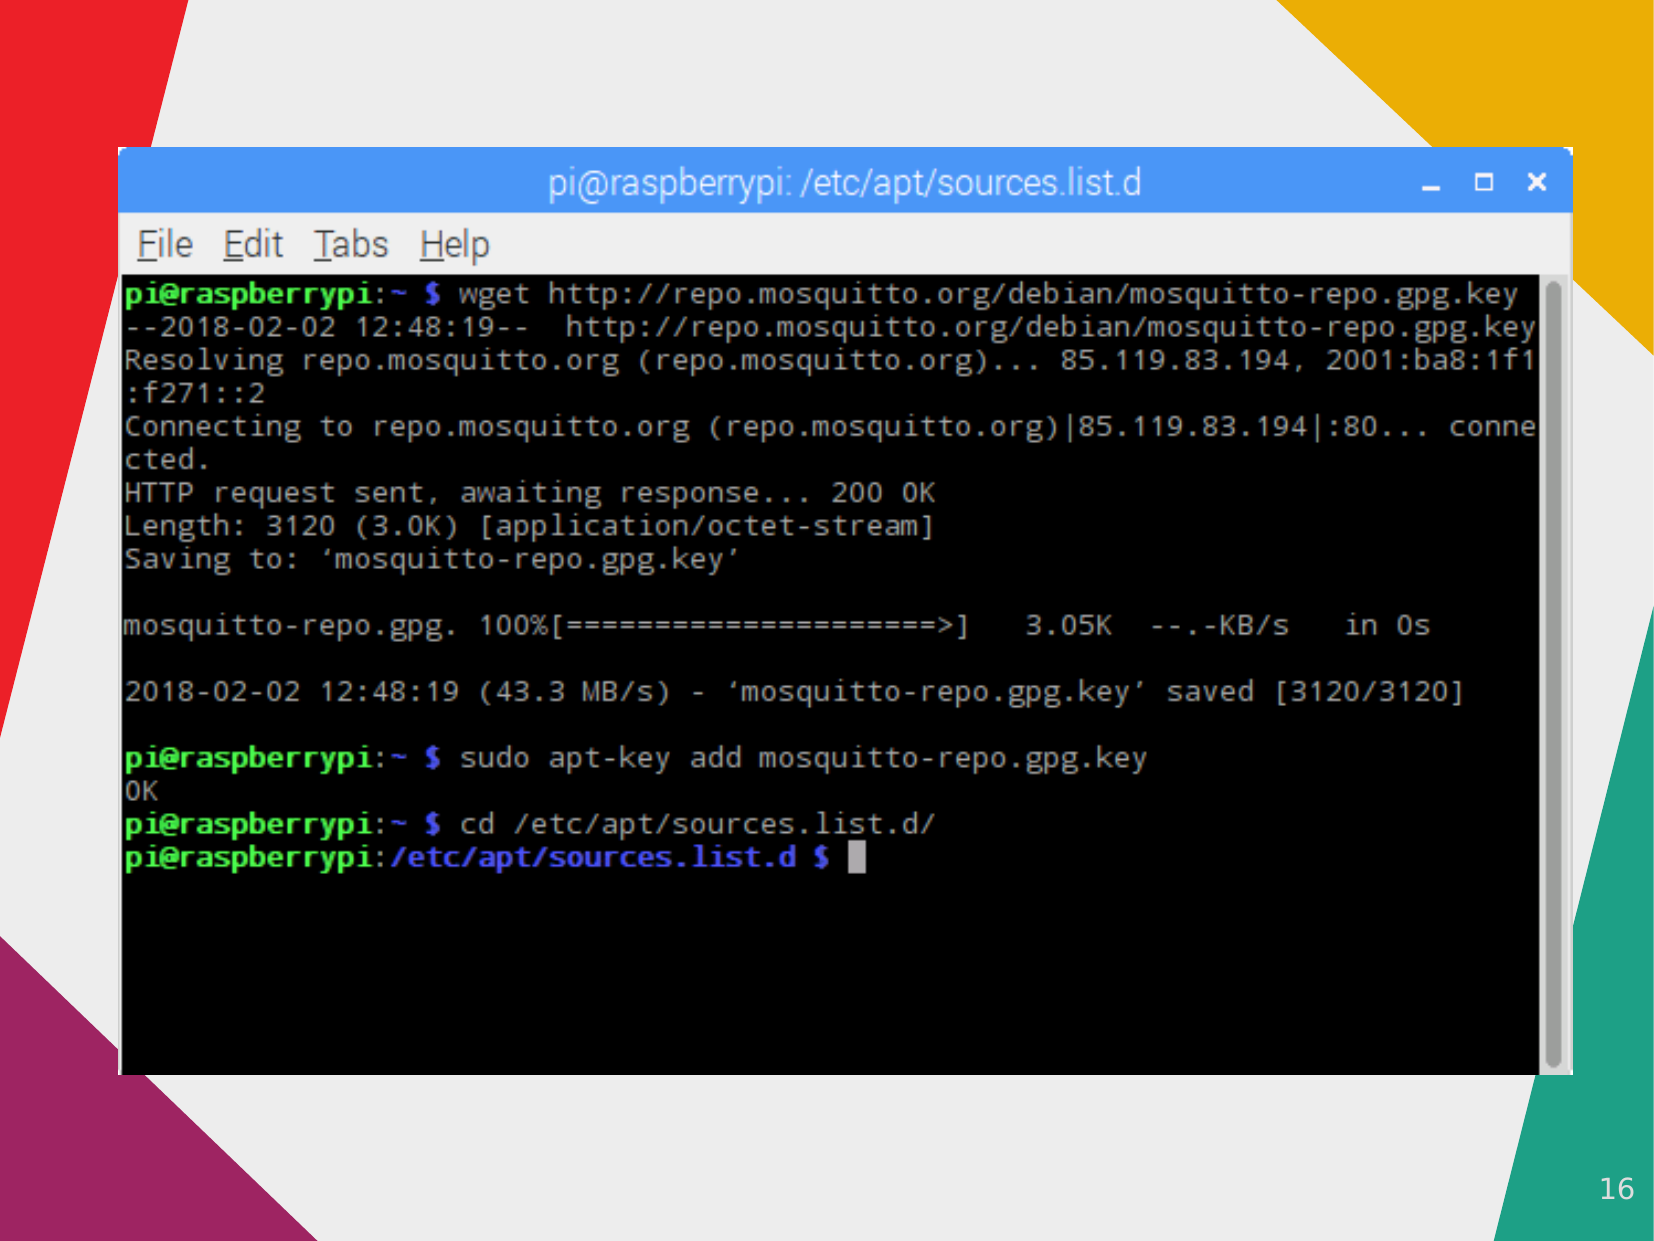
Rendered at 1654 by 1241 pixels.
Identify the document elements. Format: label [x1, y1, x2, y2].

picture [118, 147, 1573, 1075]
